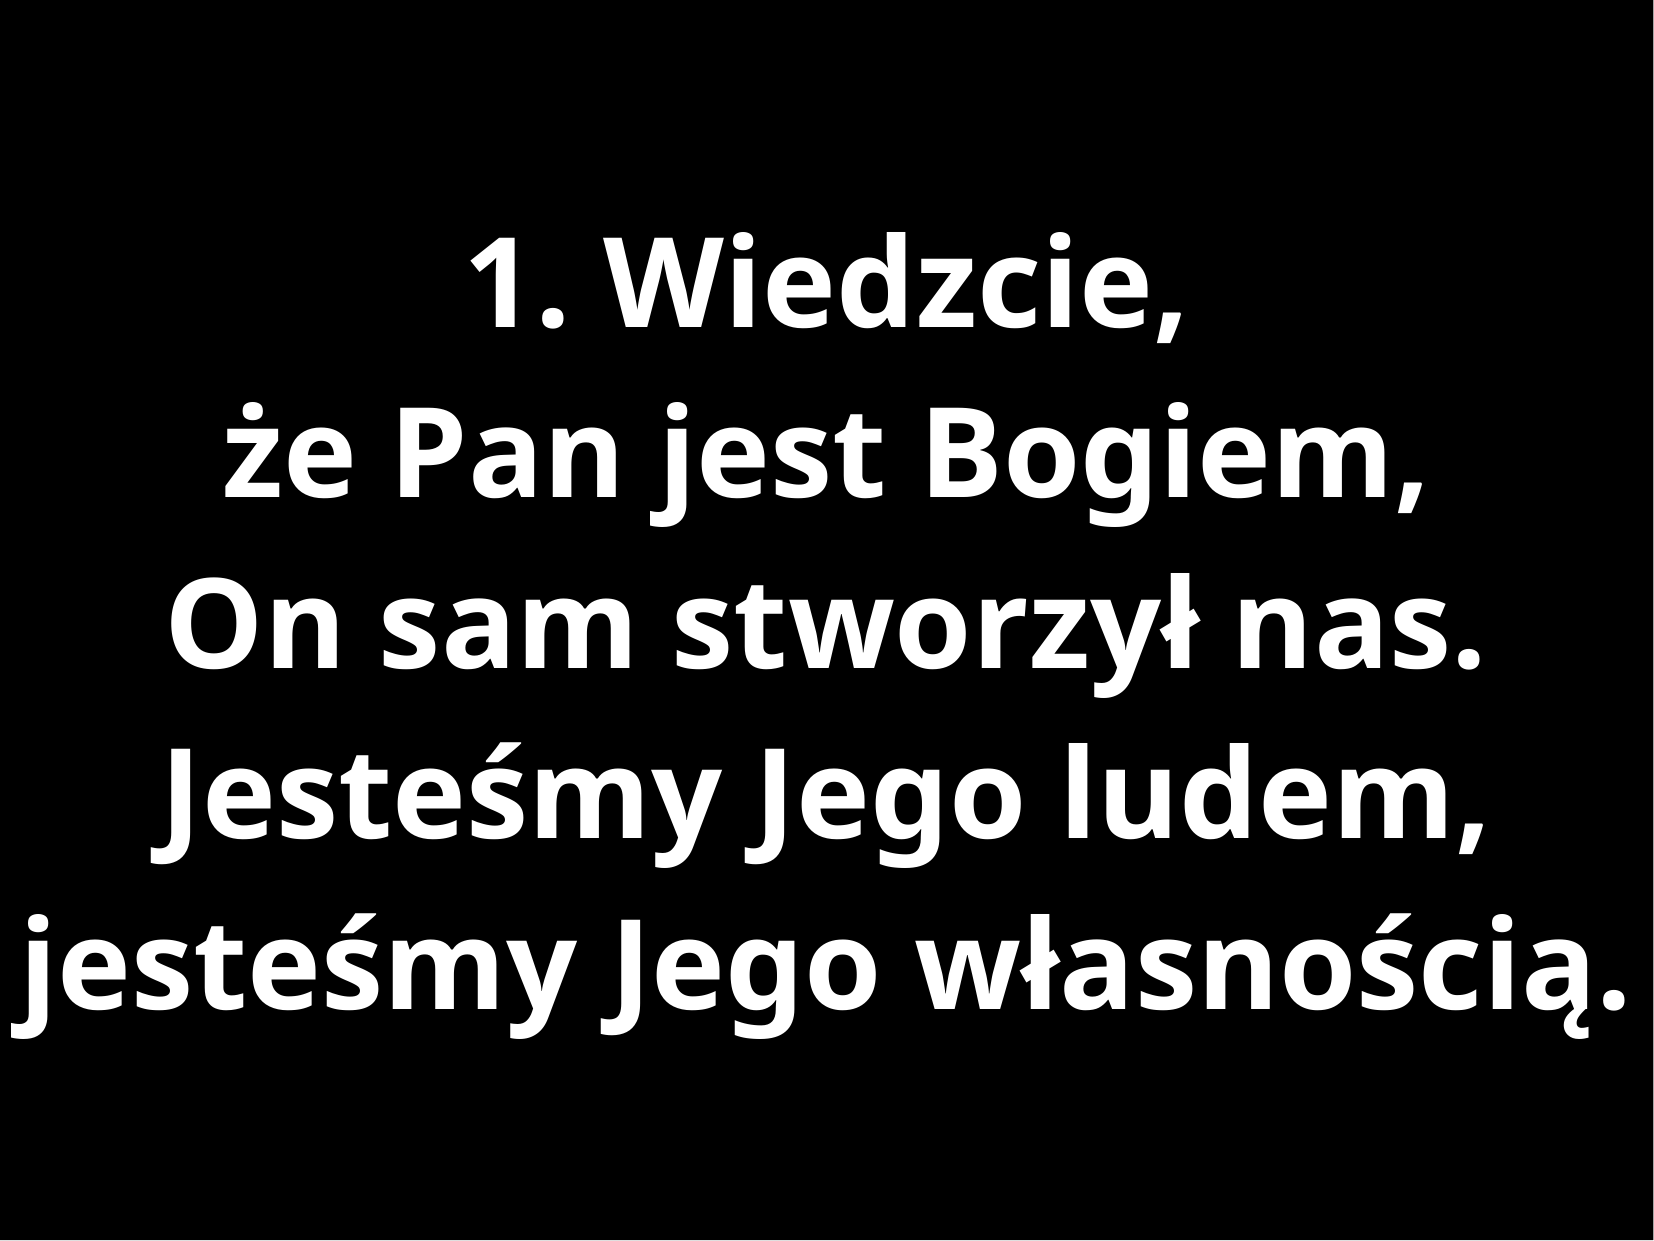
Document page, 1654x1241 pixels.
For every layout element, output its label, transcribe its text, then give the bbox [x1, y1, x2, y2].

title 1. Wiedzcie, że Pan jest Bogiem, On sam stworzył nas. Jesteśmy Jego ludem, jesteśmy Jego własnością. [0, 0, 1654, 1241]
